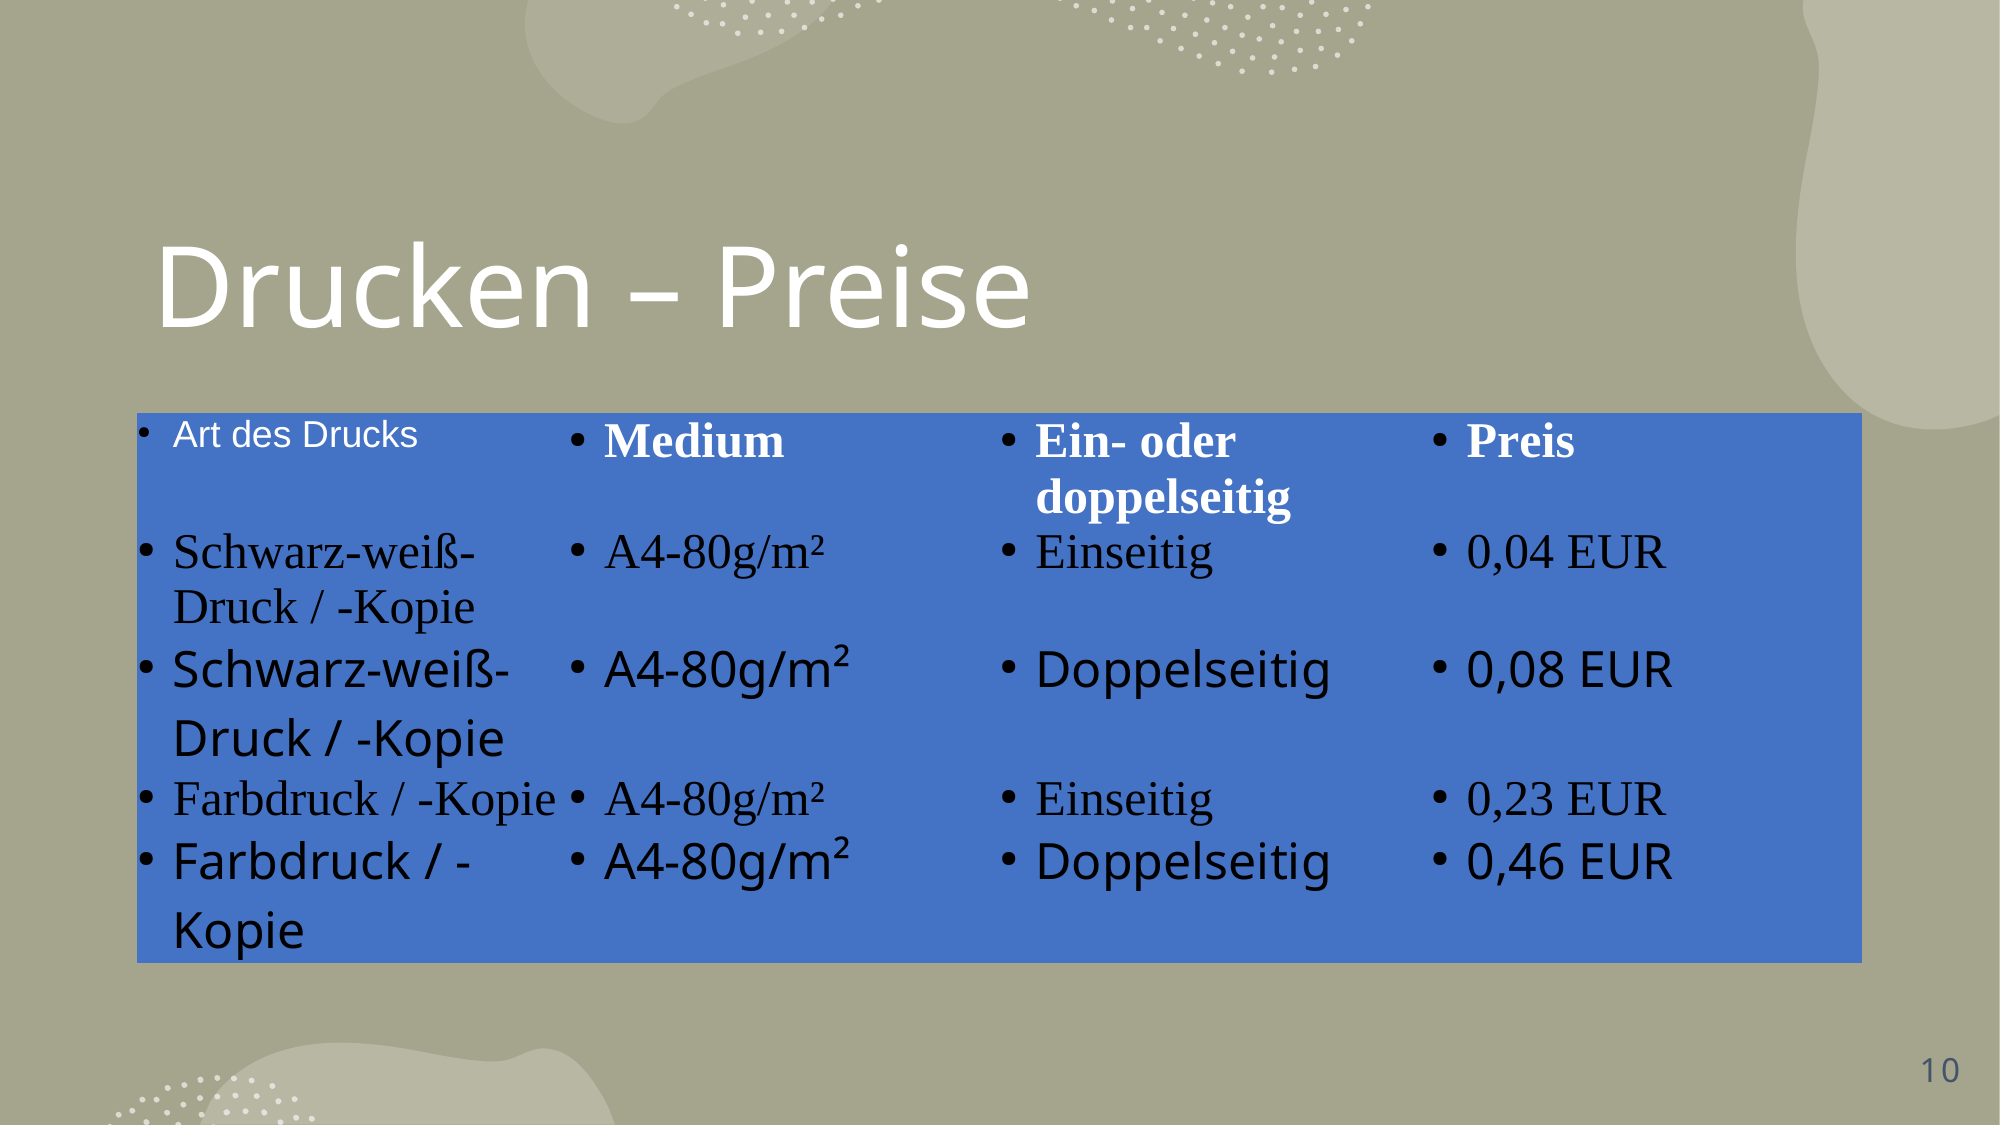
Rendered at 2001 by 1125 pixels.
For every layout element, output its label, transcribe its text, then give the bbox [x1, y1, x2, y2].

table_header Medium [569, 413, 1000, 524]
table_cell Doppelseitig [1000, 826, 1431, 963]
table_header Art des Drucks [137, 413, 569, 524]
table_header Preis [1431, 413, 1862, 524]
table_header Ein- oder doppelseitig [1000, 413, 1431, 524]
table_cell A4-80g/m² [569, 524, 1000, 634]
table_cell A4-80g/m² [569, 771, 1000, 826]
table_cell 0,04 EUR [1431, 524, 1862, 634]
table_cell Farbdruck / -Kopie [137, 826, 569, 963]
table_cell Einseitig [1000, 771, 1431, 826]
table_cell 0,08 EUR [1431, 634, 1862, 771]
table_cell 0,23 EUR [1431, 771, 1862, 826]
table_cell Einseitig [1000, 524, 1431, 634]
table_cell A4-80g/m² [569, 634, 1000, 771]
table_cell Schwarz-weiß-Druck / -Kopie [137, 524, 569, 634]
title Drucken – Preise [137, 182, 1863, 400]
table_cell Farbdruck / -Kopie [137, 771, 569, 826]
table_cell 0,46 EUR [1431, 826, 1862, 963]
text_box [1887, 1019, 1993, 1125]
table_cell Schwarz-weiß-Druck / -Kopie [137, 634, 569, 771]
table_cell A4-80g/m² [569, 826, 1000, 963]
table_cell Doppelseitig [1000, 634, 1431, 771]
